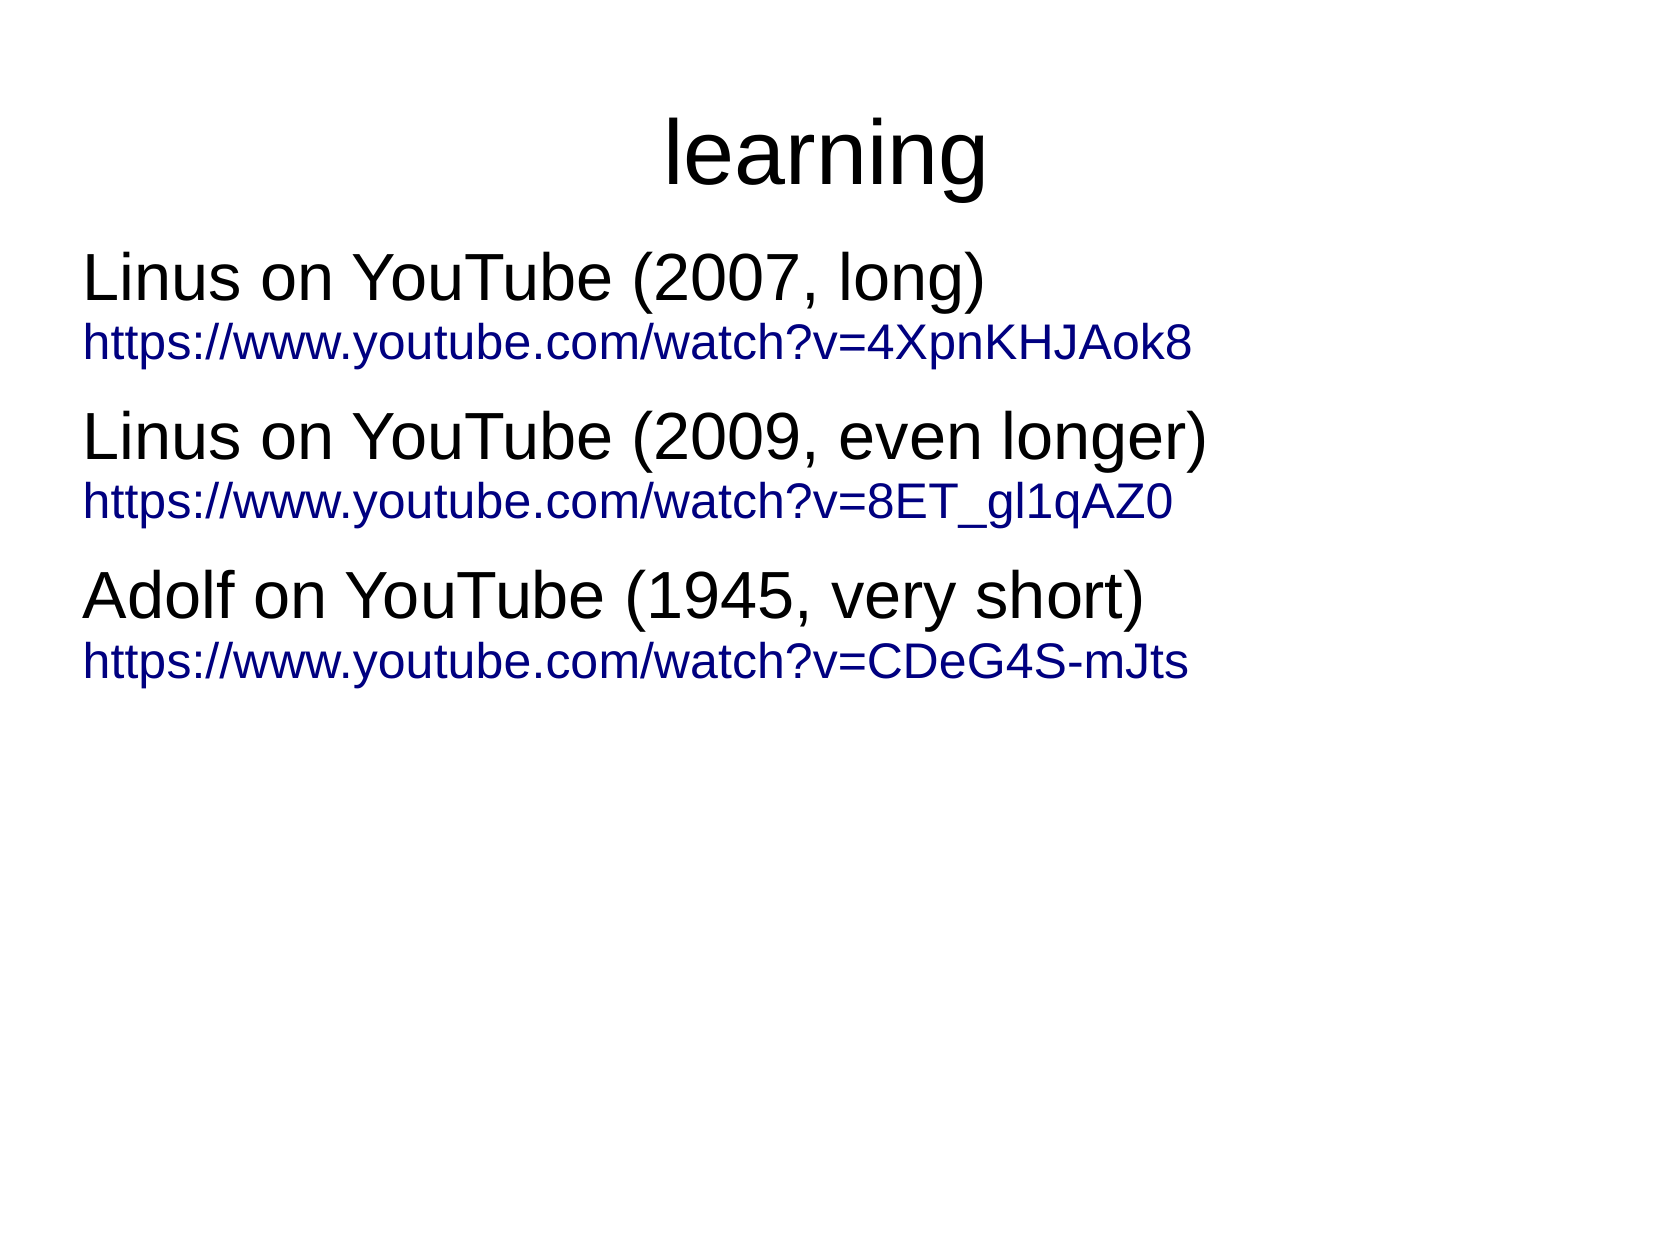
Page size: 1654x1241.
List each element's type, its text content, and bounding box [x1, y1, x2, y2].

title learning [82, 49, 1571, 240]
list Linus on YouTube (2007, long) https://www.youtube.com/watch?v=4XpnKHJAok8 Linus on YouTube (2009, even longer) https://www.youtube.com/watch?v=8ET_gl1qAZ0 Adolf on YouTube (1945, very short) https://www.youtube.com/watch?v=CDeG4S-mJts [82, 240, 1571, 1186]
